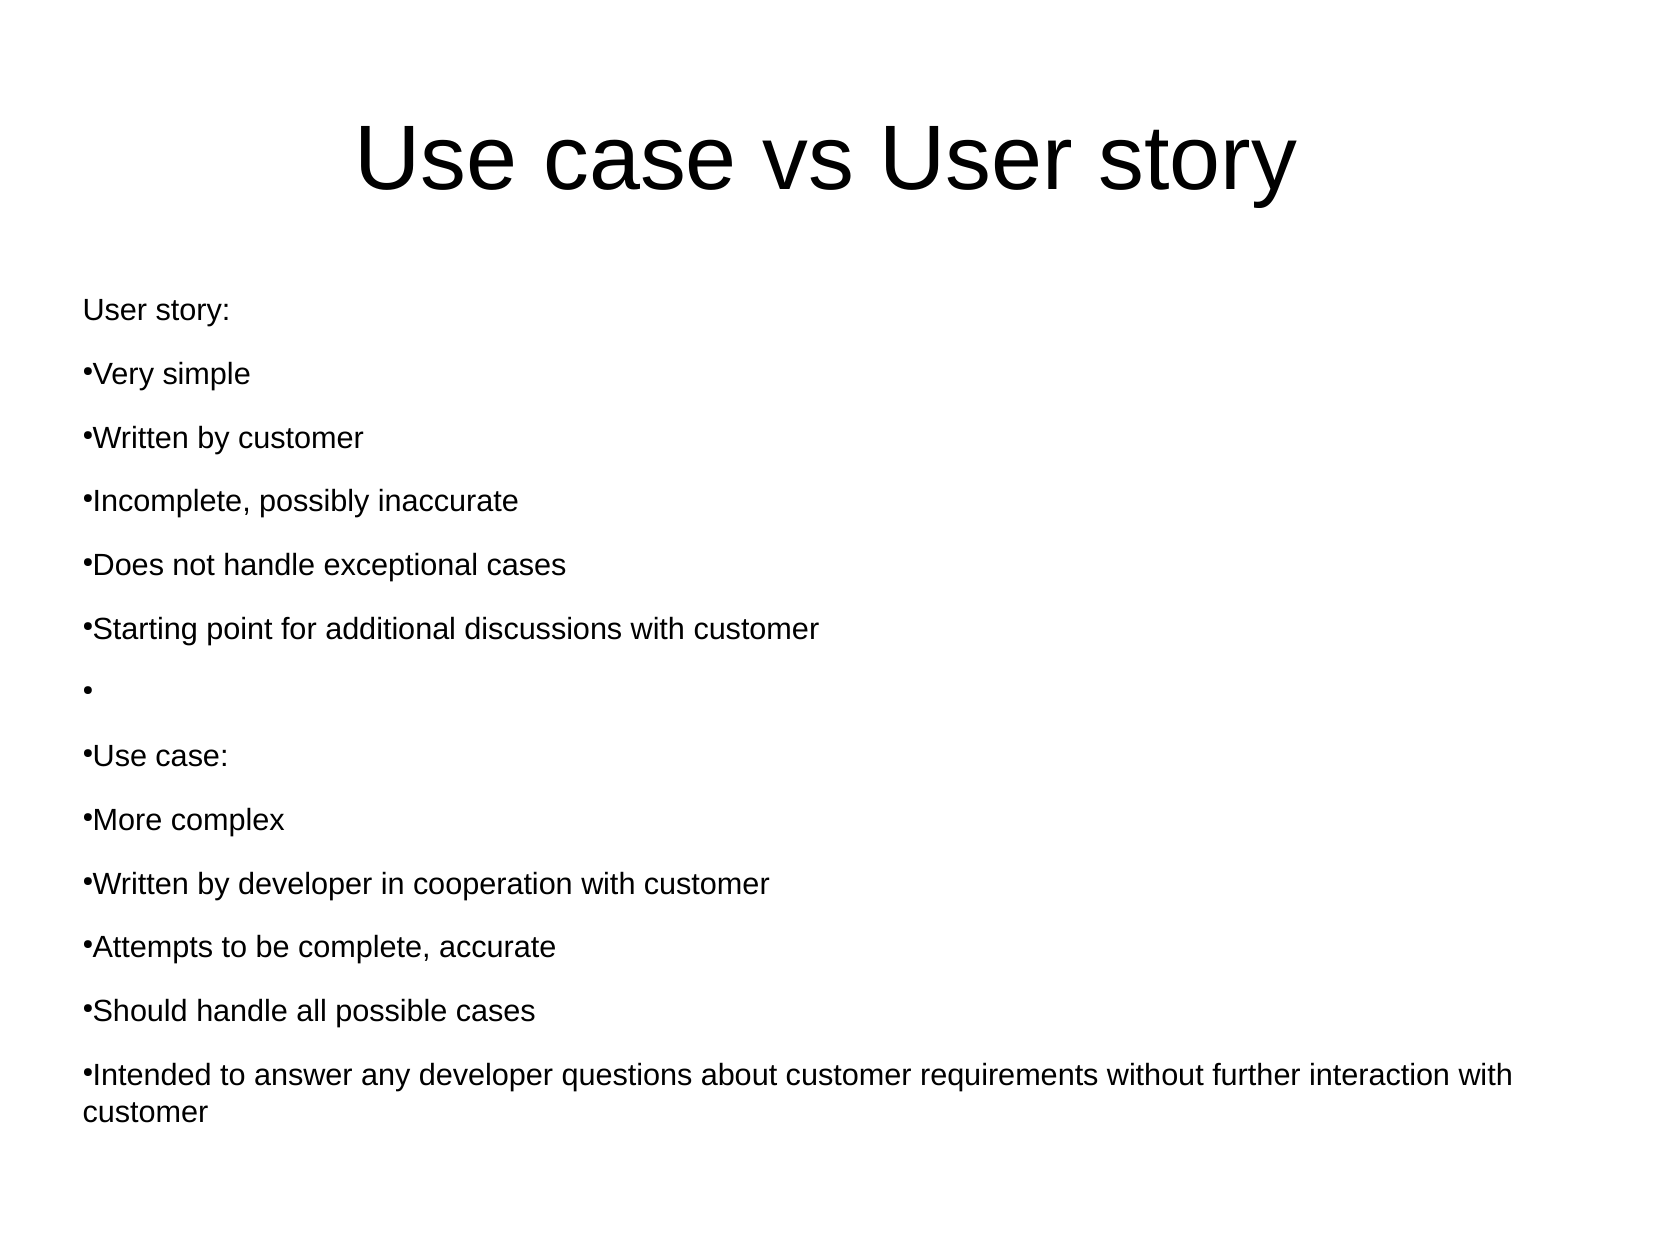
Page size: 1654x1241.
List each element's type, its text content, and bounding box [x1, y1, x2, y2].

title Use case vs User story [82, 49, 1571, 257]
list User story: Very simple Written by customer Incomplete, possibly inaccurate Does not handle exceptional cases Starting point for additional discussions with customer Use case: More complex Written by developer in cooperation with customer Attempts to be complete, accurate Should handle all possible cases Intended to answer any developer questions about customer requirements without further interaction with customer [82, 290, 1571, 1134]
